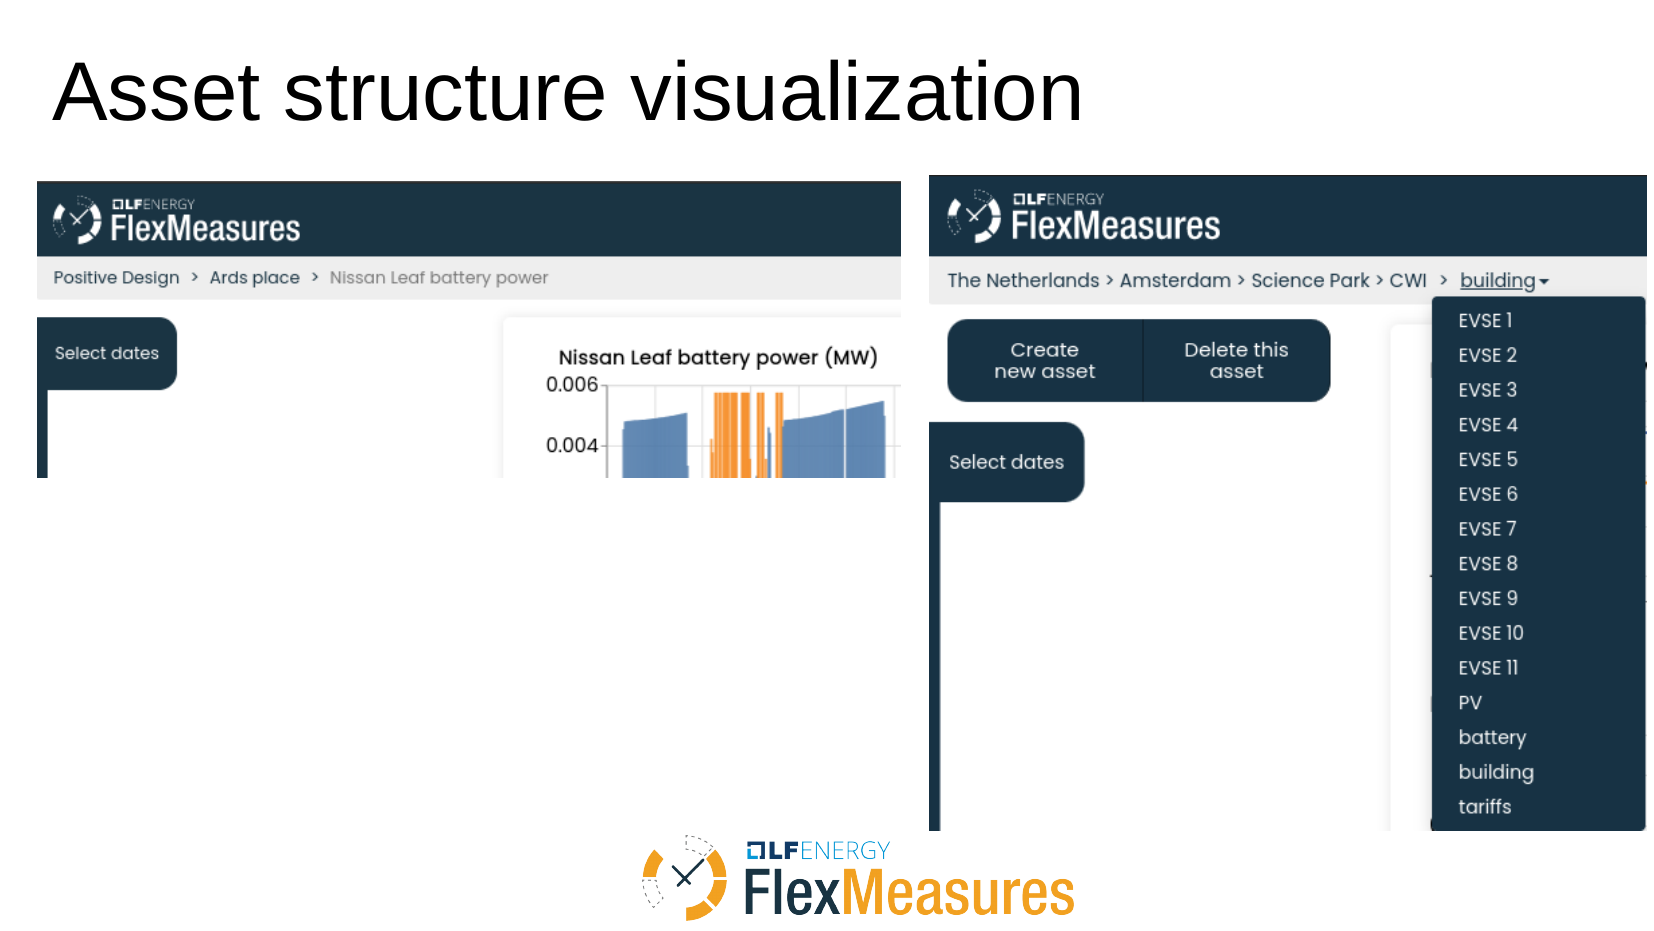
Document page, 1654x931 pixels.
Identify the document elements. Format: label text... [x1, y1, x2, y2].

text_box Asset structure visualization [37, 37, 1576, 221]
picture [642, 835, 1074, 921]
picture [929, 175, 1647, 831]
picture [37, 181, 901, 478]
